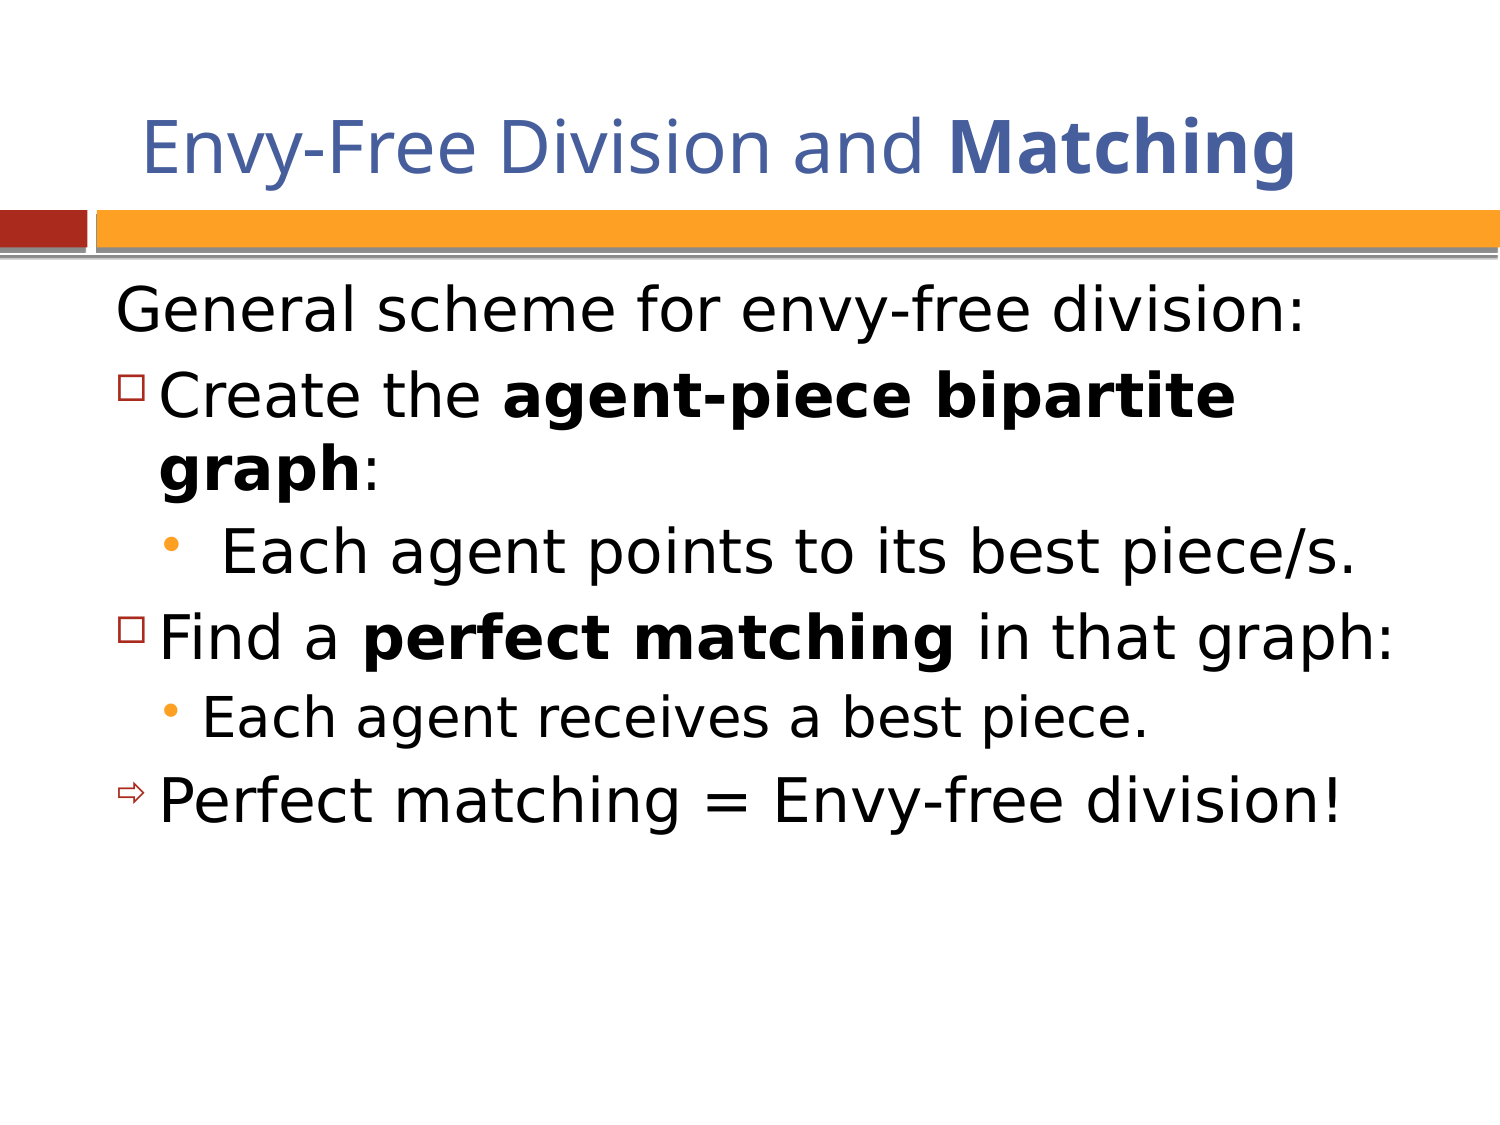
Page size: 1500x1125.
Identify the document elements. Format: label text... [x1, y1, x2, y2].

list General scheme for envy-free division: Create the agent-piece bipartite graph: Each agent points to its best piece/s. Find a perfect matching in that graph: Each agent receives a best piece. Perfect matching = Envy-free division! [100, 262, 1438, 1000]
text_box Envy-Free Division and Matching [125, 62, 1463, 225]
